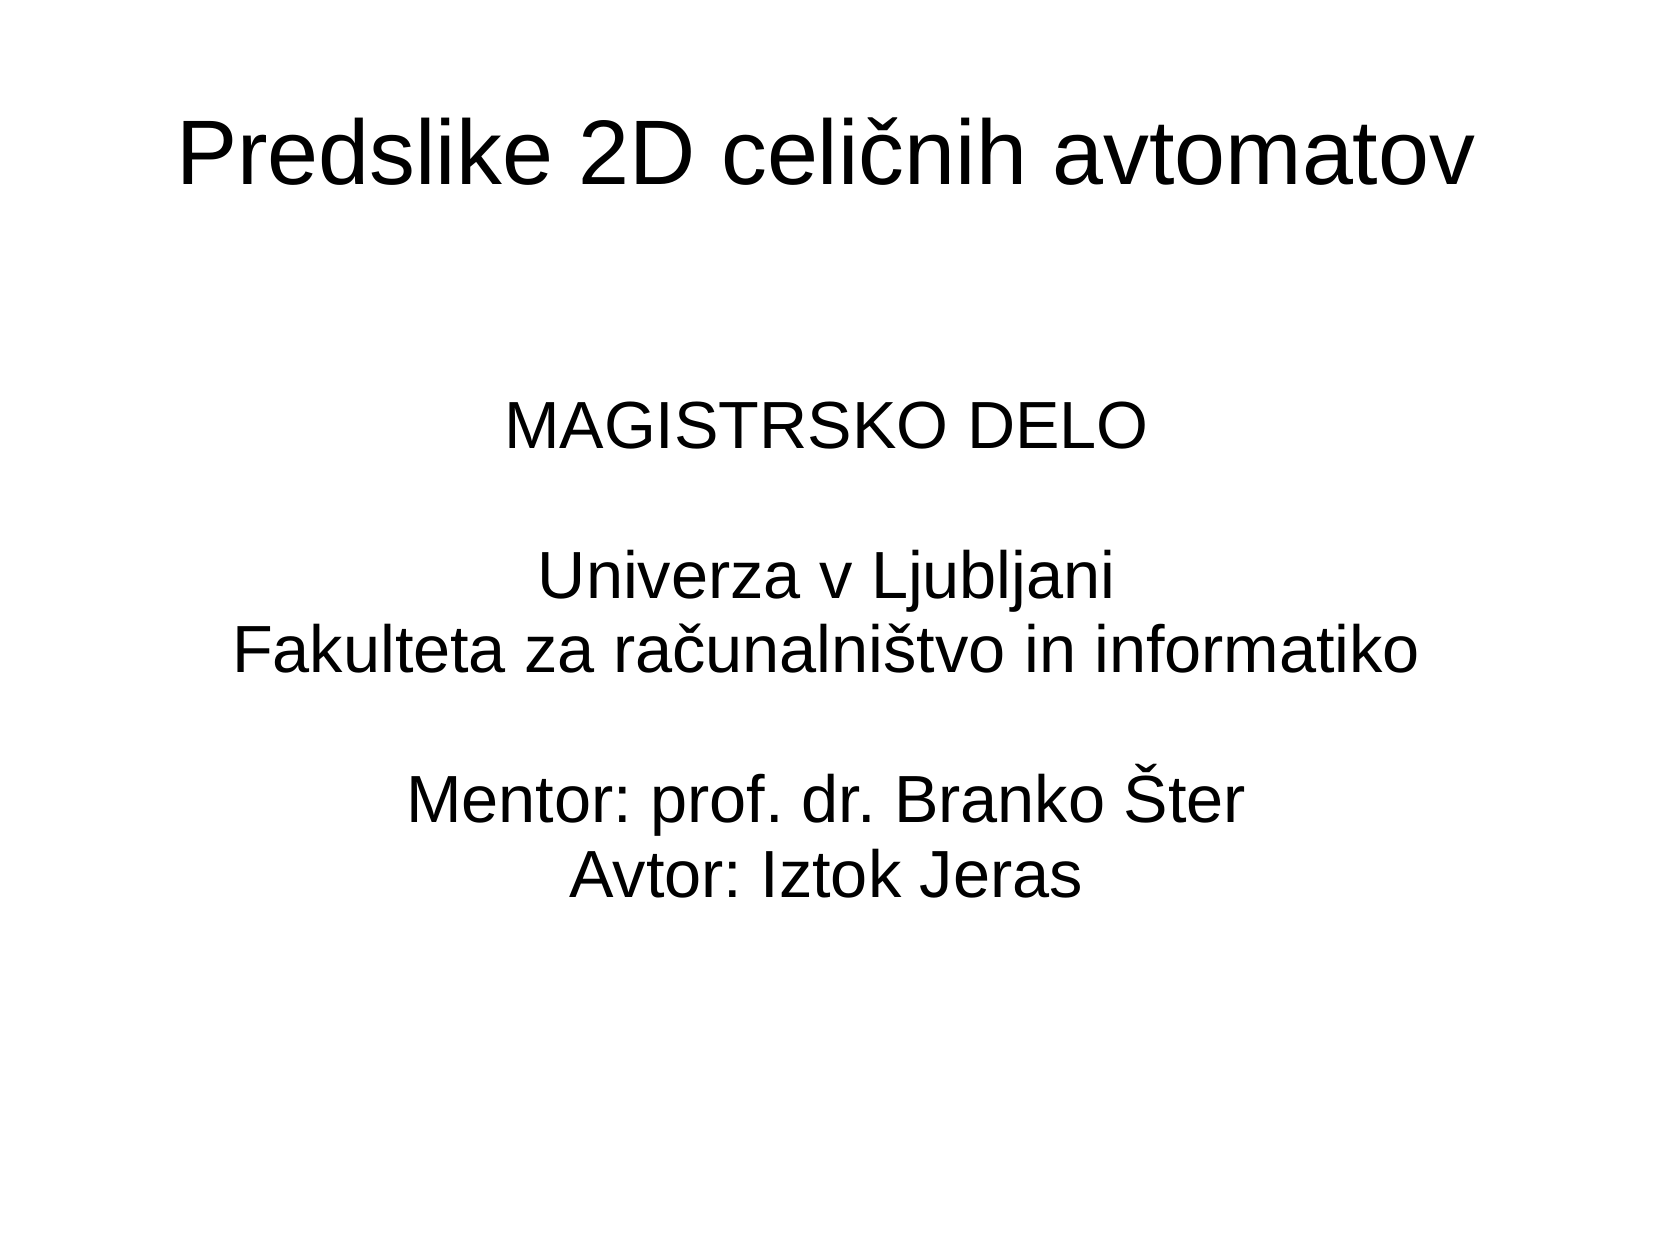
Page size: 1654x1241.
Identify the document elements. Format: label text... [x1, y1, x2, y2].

title Predslike 2D celičnih avtomatov [82, 49, 1571, 257]
subtitle MAGISTRSKO DELO Univerza v Ljubljani Fakulteta za računalništvo in informatiko Mentor: prof. dr. Branko Šter Avtor: Iztok Jeras [82, 290, 1571, 1010]
